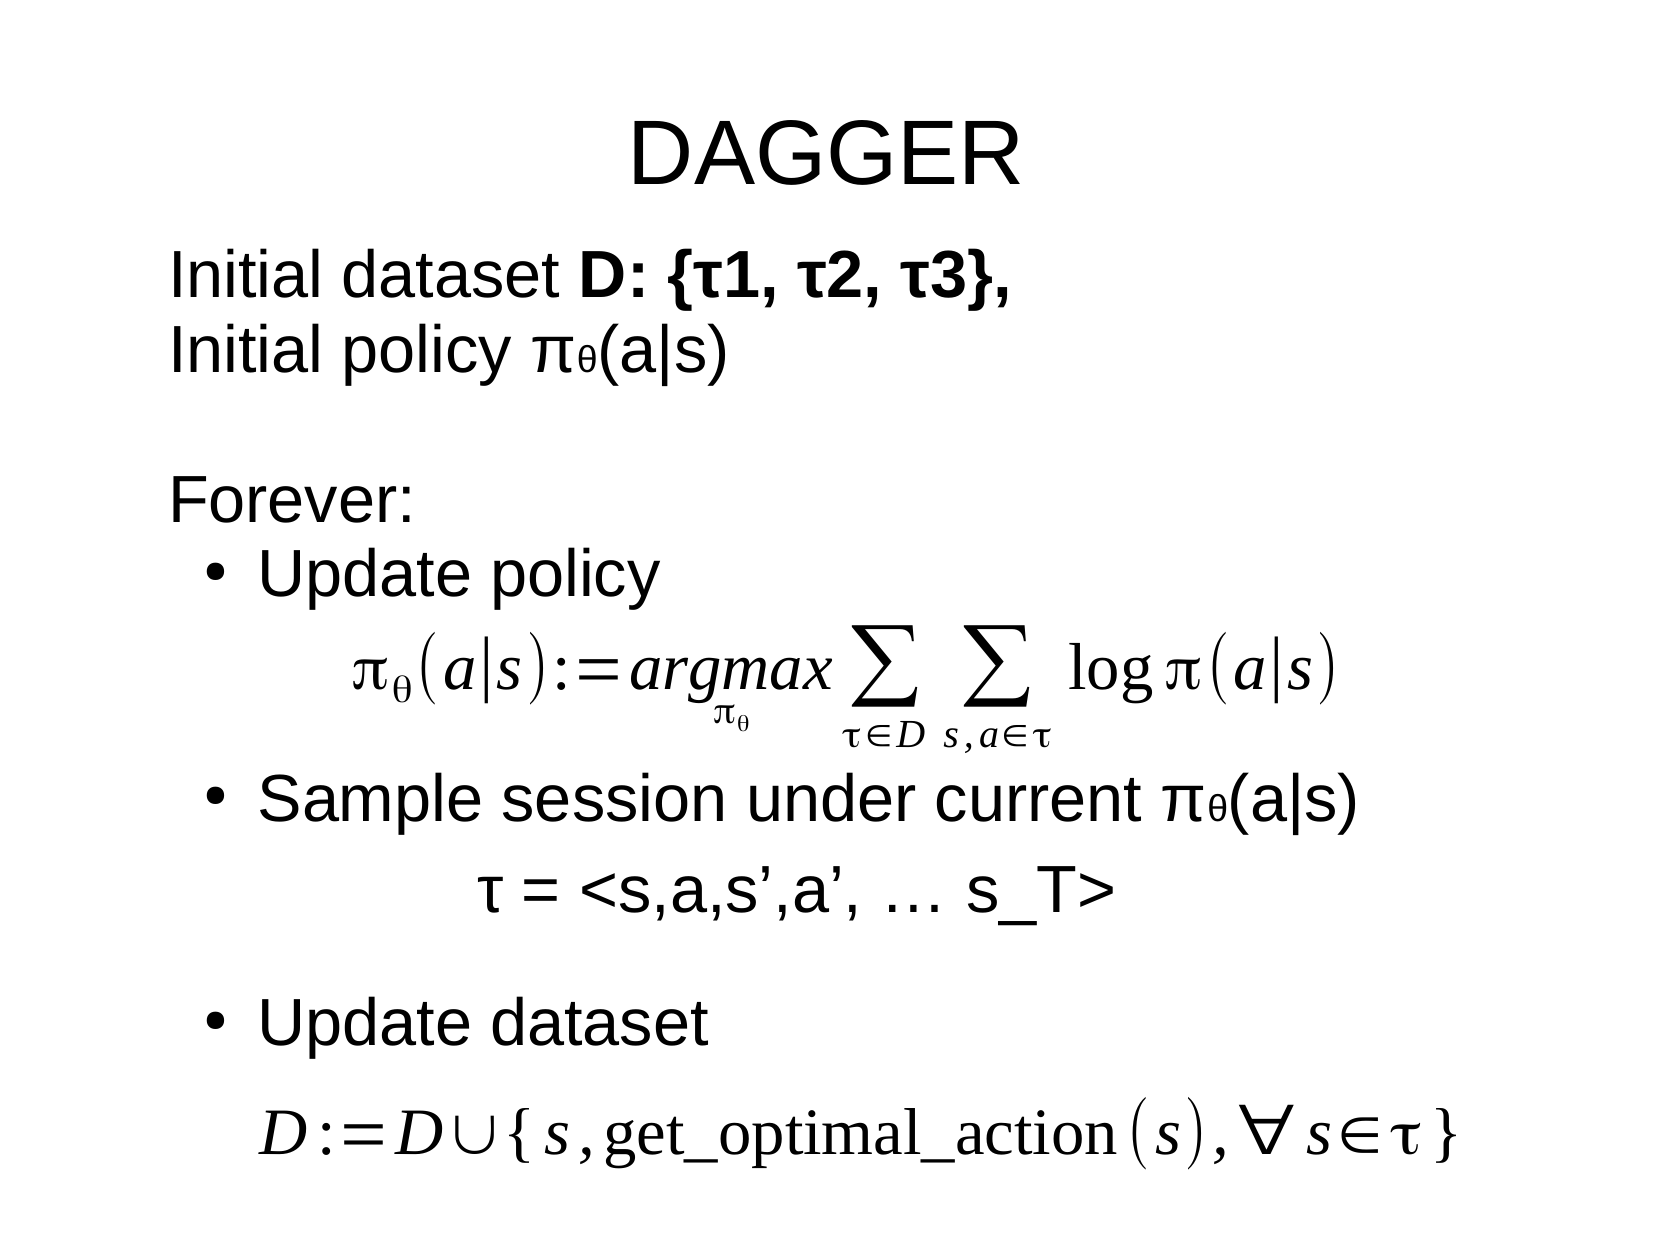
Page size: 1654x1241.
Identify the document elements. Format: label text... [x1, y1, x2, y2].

title DAGGER [82, 49, 1571, 257]
chart [250, 1093, 1469, 1174]
chart [344, 621, 1346, 757]
text_box τ = <s,a,s’,a’, … s_T> [461, 852, 1132, 928]
text_box Initial dataset D: {τ1, τ2, τ3}, Initial policy πθ(a|s) Forever: Update policy Sample session under current πθ(a|s) Update dataset [168, 215, 1555, 1082]
